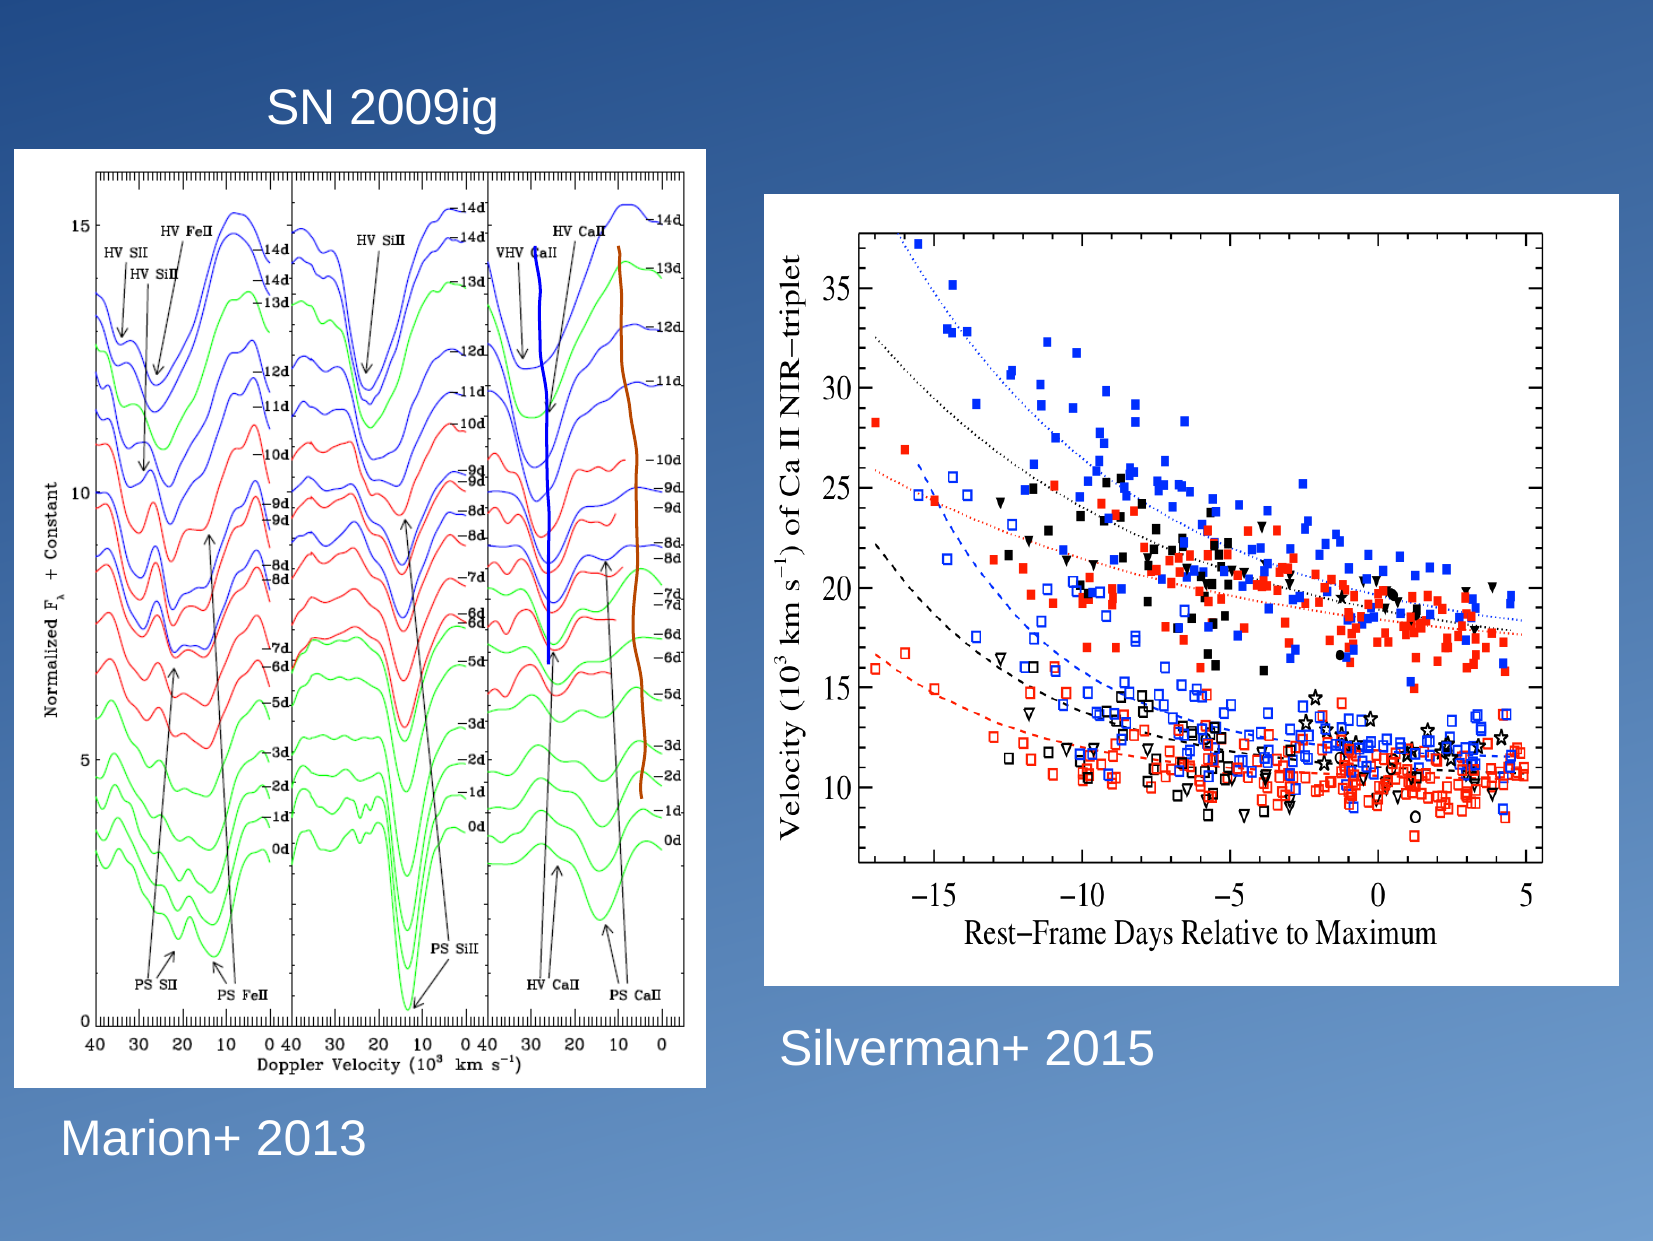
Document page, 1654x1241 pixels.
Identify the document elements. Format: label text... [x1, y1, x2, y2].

picture [14, 149, 706, 1088]
text_box SN 2009ig [90, 79, 676, 136]
text_box Marion+ 2013 [60, 1110, 661, 1166]
text_box Silverman+ 2015 [779, 1020, 1380, 1077]
picture [764, 194, 1619, 986]
